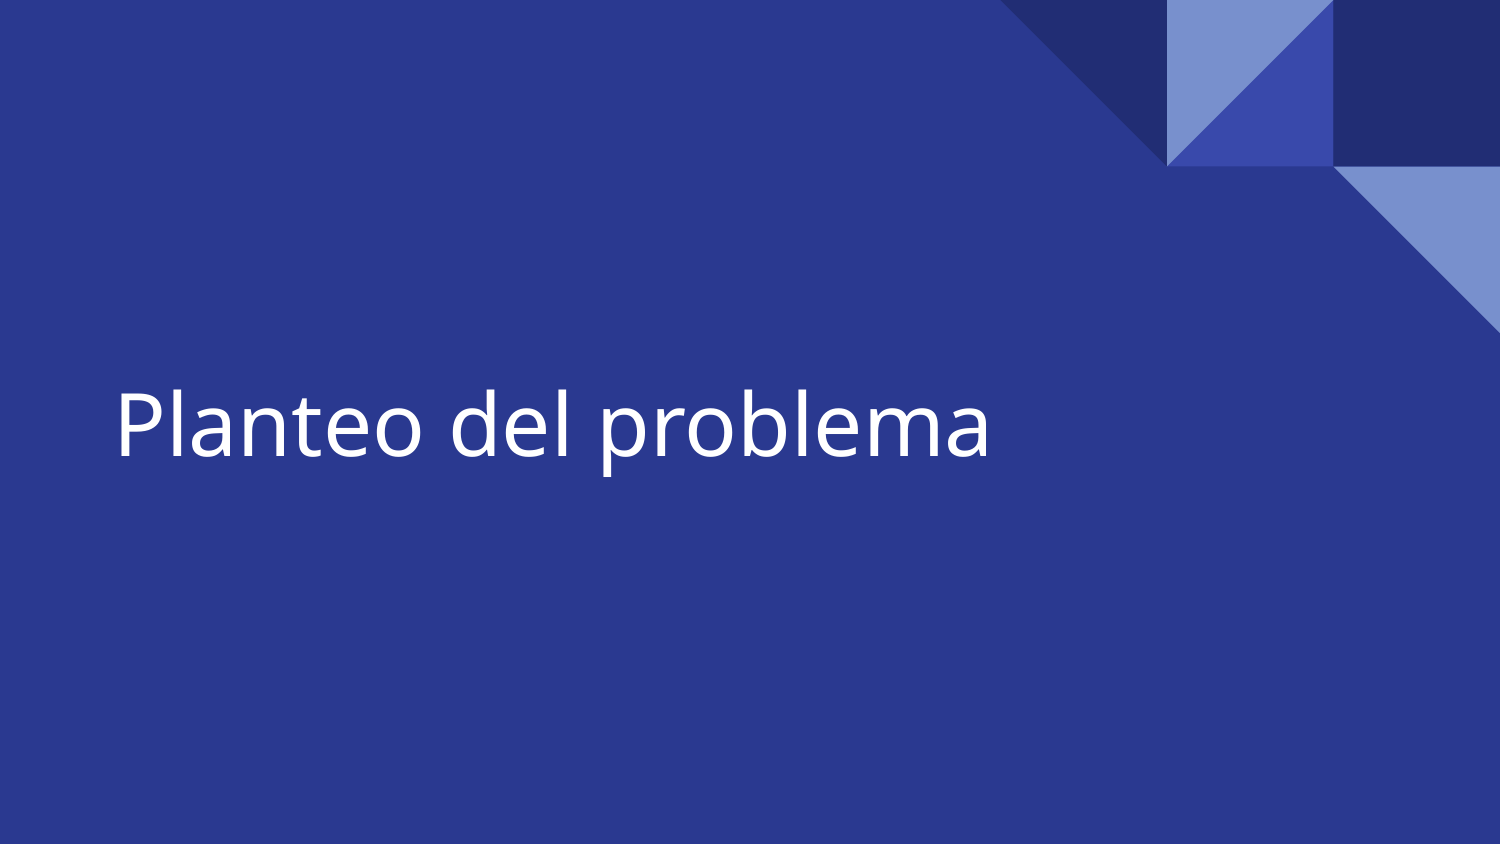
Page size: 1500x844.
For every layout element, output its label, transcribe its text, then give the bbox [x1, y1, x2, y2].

title Planteo del problema [98, 353, 1447, 491]
